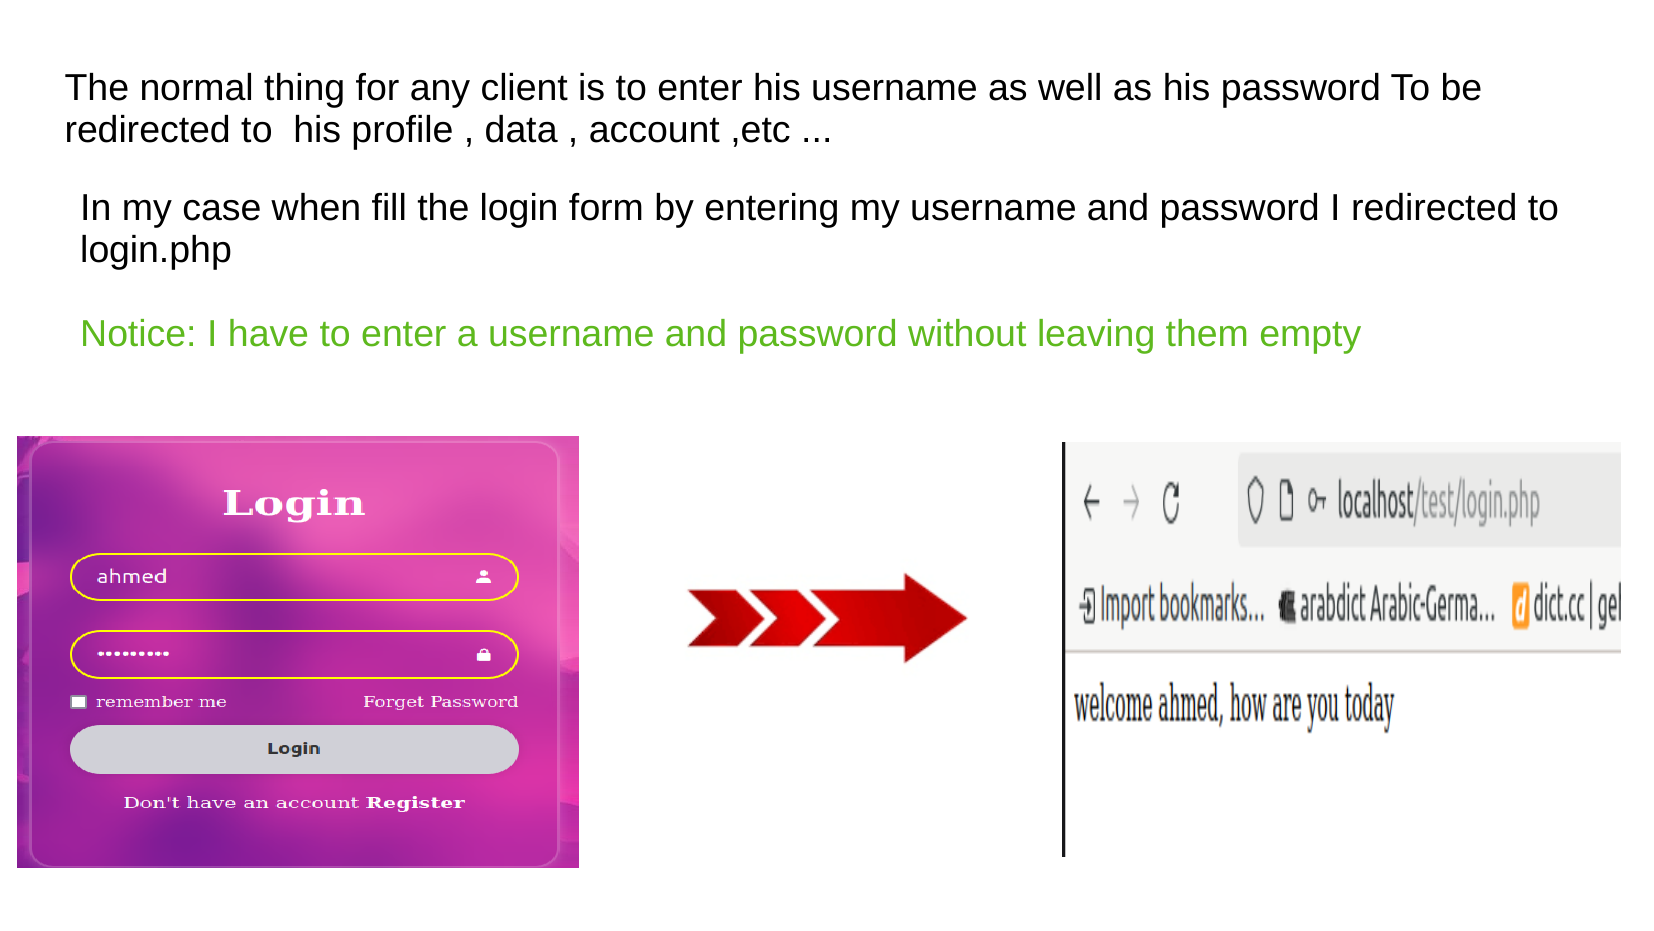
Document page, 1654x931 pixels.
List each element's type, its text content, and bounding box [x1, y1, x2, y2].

picture [17, 436, 579, 869]
text_box In my case when fill the login form by entering my username and password I redirected to login.php Notice: I have to enter a username and password without leaving them empty [65, 179, 1611, 363]
picture [1062, 442, 1621, 857]
text_box The normal thing for any client is to enter his username as well as his password To be redirected to his profile , data , account ,etc ... [49, 59, 1506, 178]
picture [652, 442, 1004, 795]
